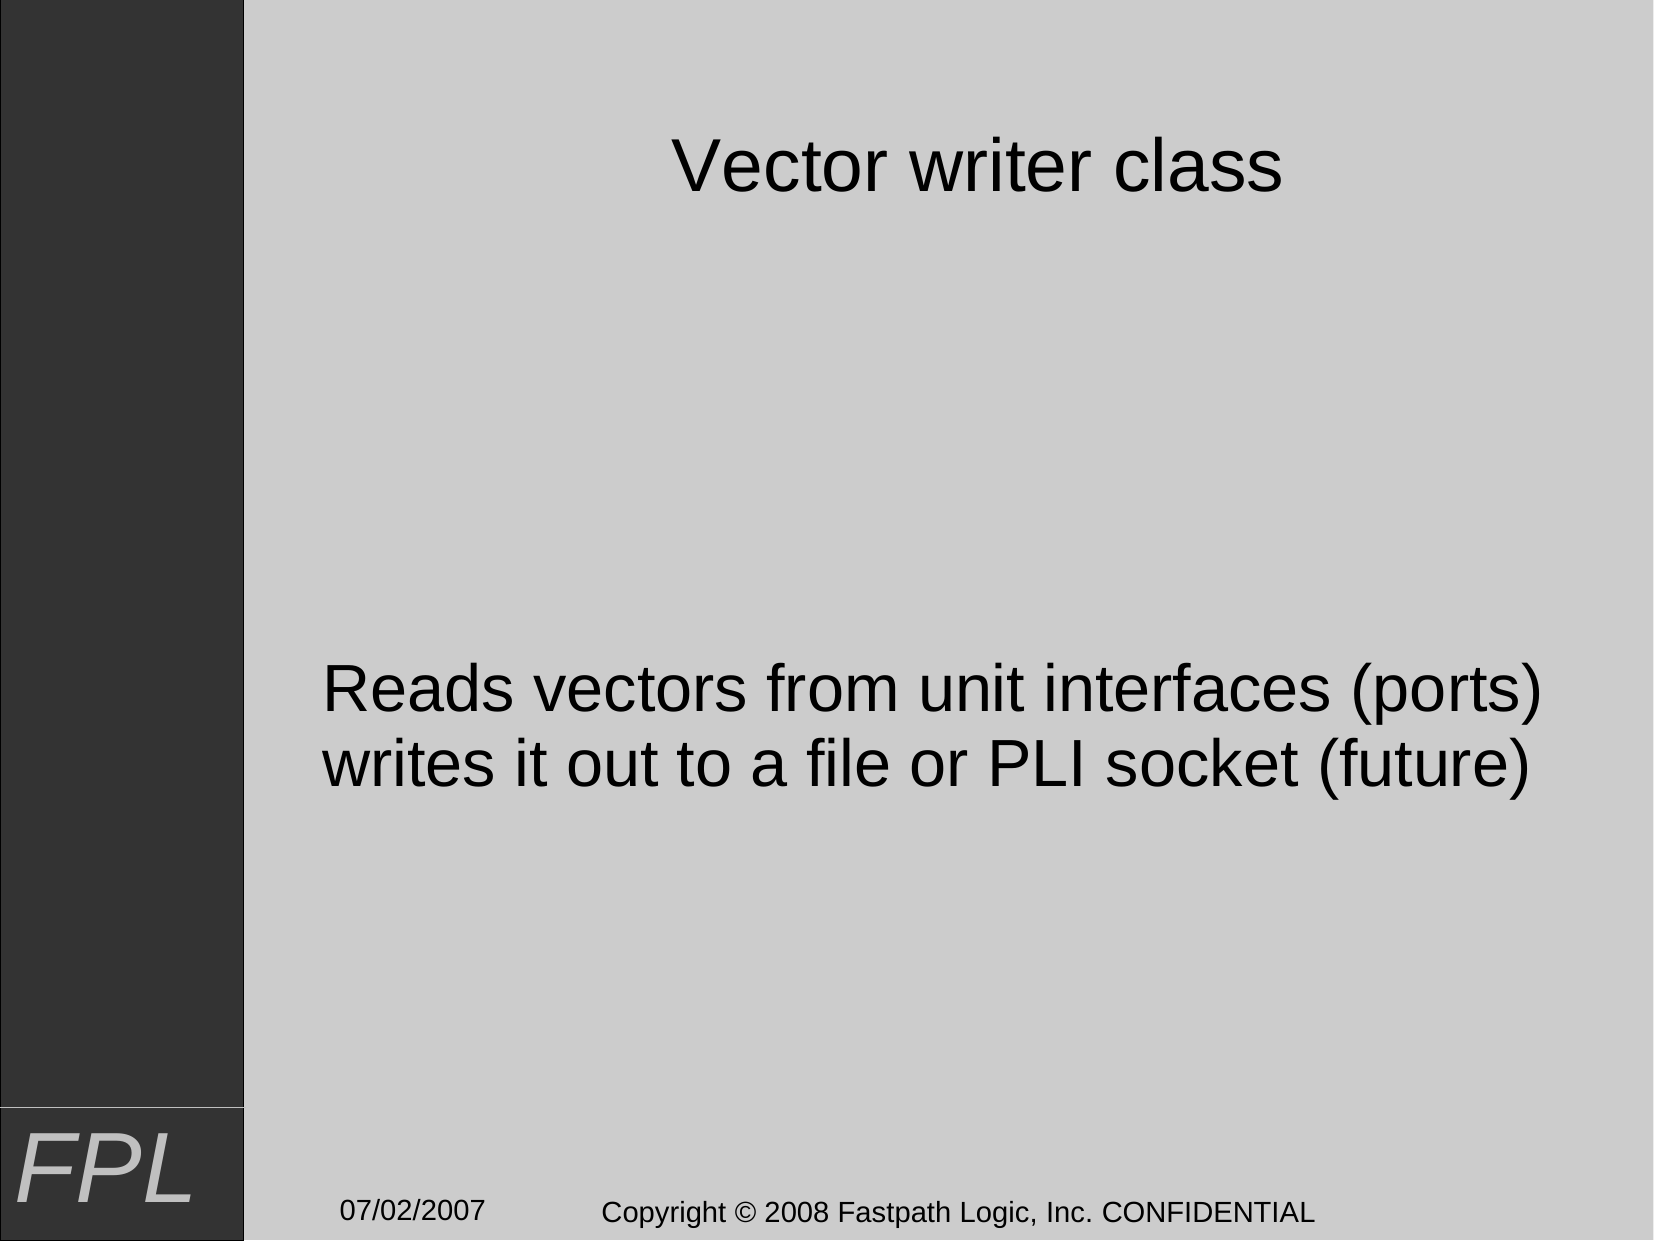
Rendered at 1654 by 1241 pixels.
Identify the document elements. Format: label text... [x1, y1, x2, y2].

subtitle Reads vectors from unit interfaces (ports) writes it out to a file or PLI socket (future) [322, 272, 1635, 1179]
title Vector writer class [427, 57, 1530, 272]
